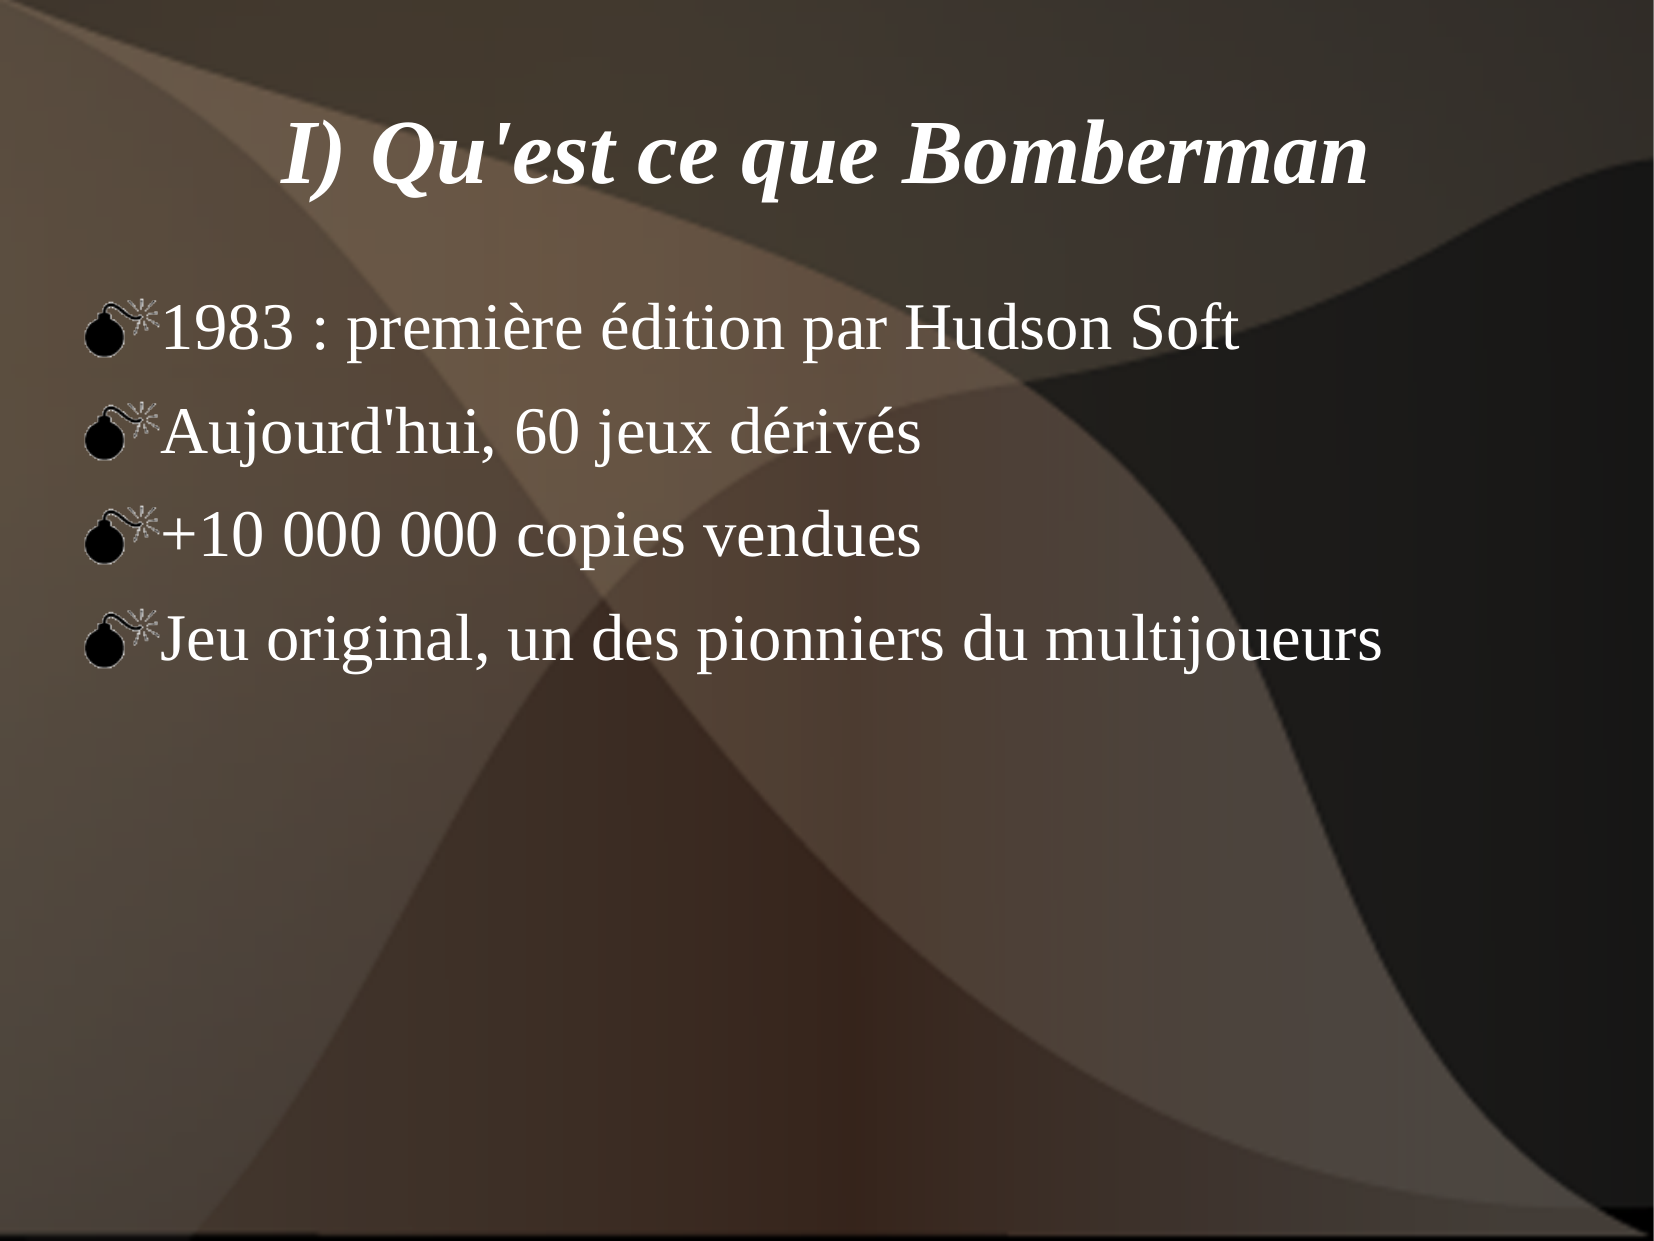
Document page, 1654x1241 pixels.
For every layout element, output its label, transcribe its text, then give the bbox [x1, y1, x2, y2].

title I) Qu'est ce que Bomberman [82, 56, 1571, 250]
list 1983 : première édition par Hudson Soft Aujourd'hui, 60 jeux dérivés +10 000 000 copies vendues Jeu original, un des pionniers du multijoueurs [82, 290, 1571, 1094]
picture [0, 0, 1654, 1241]
